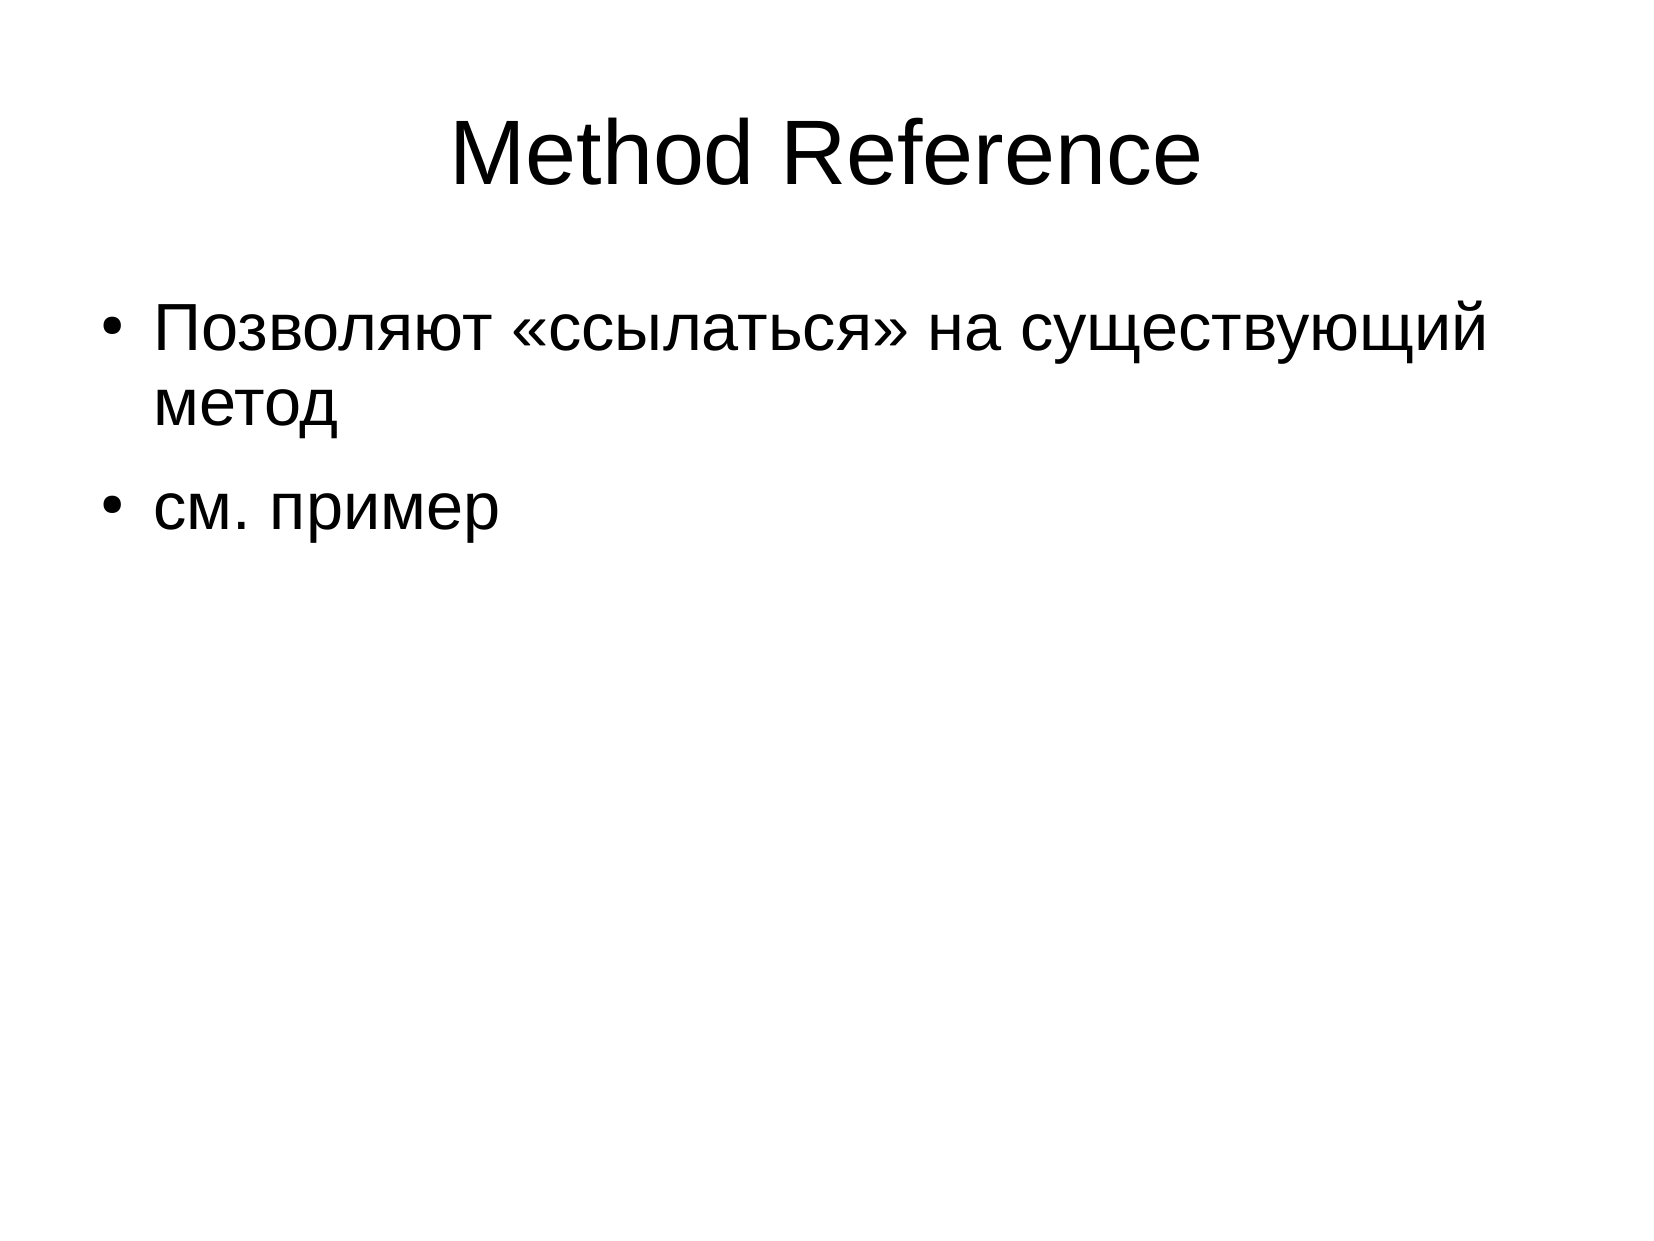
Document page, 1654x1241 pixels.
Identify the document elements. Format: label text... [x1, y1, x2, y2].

list Позволяют «ссылаться» на существующий метод см. пример [82, 290, 1571, 1010]
title Method Reference [82, 49, 1571, 257]
